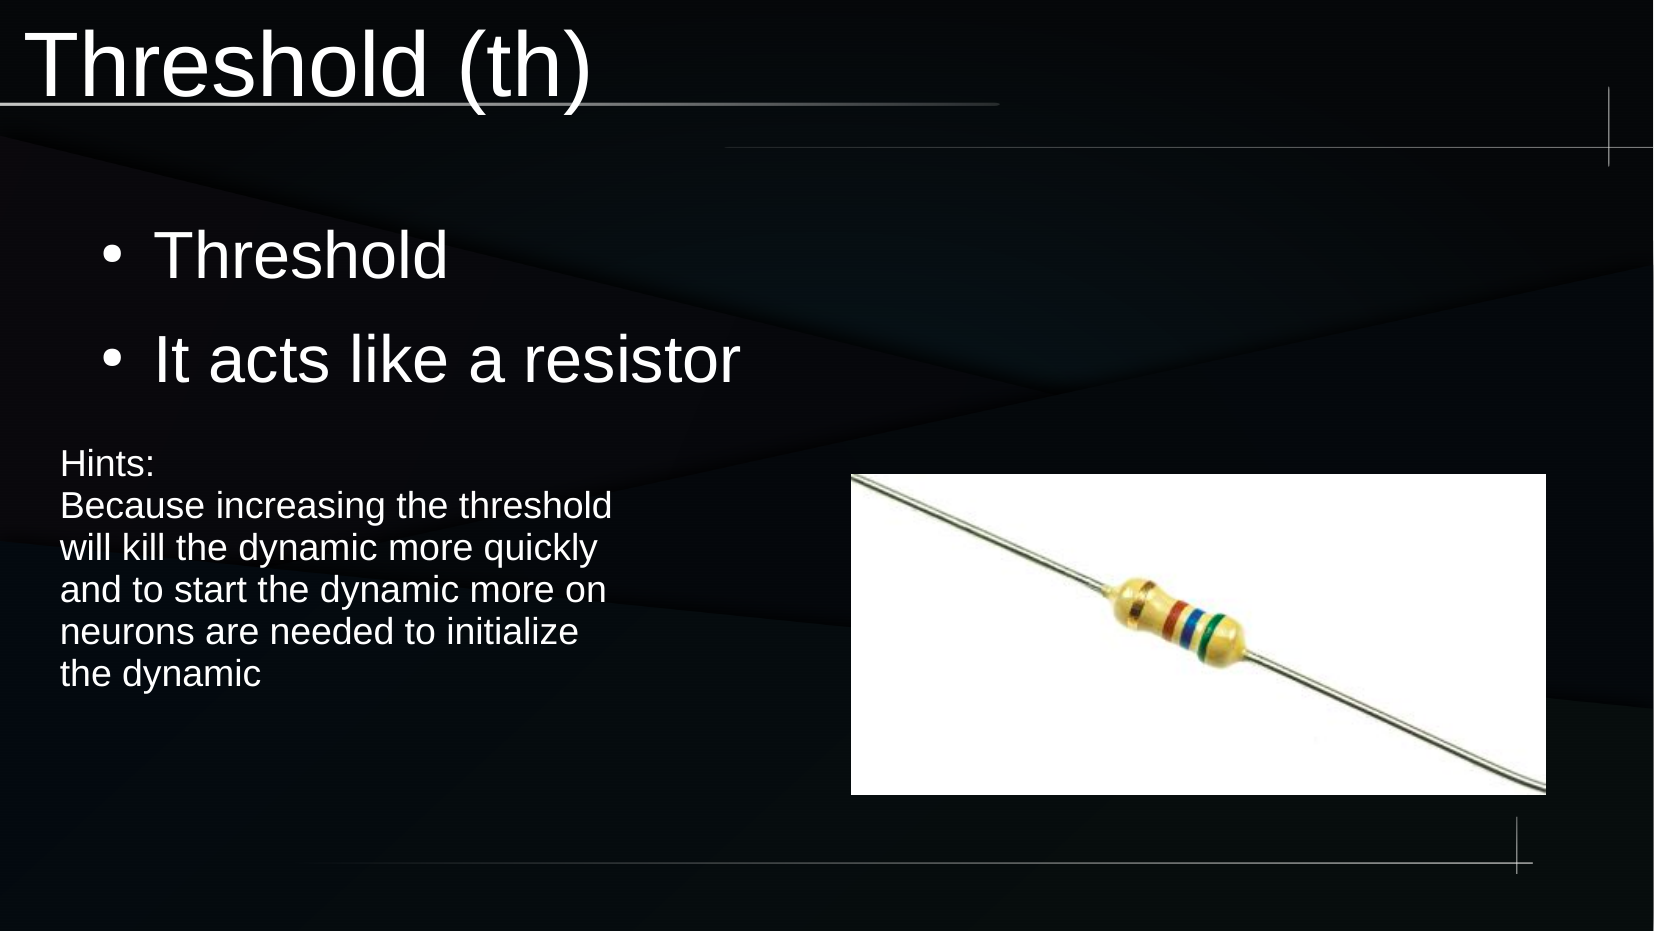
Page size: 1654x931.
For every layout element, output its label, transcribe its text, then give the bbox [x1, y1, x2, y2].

text_box Hints: Because increasing the threshold will kill the dynamic more quickly and to start the dynamic more on neurons are needed to initialize the dynamic [45, 435, 631, 702]
title Threshold (th) [23, 11, 1589, 119]
list Threshold It acts like a resistor [82, 217, 1571, 758]
picture [0, 0, 1654, 931]
